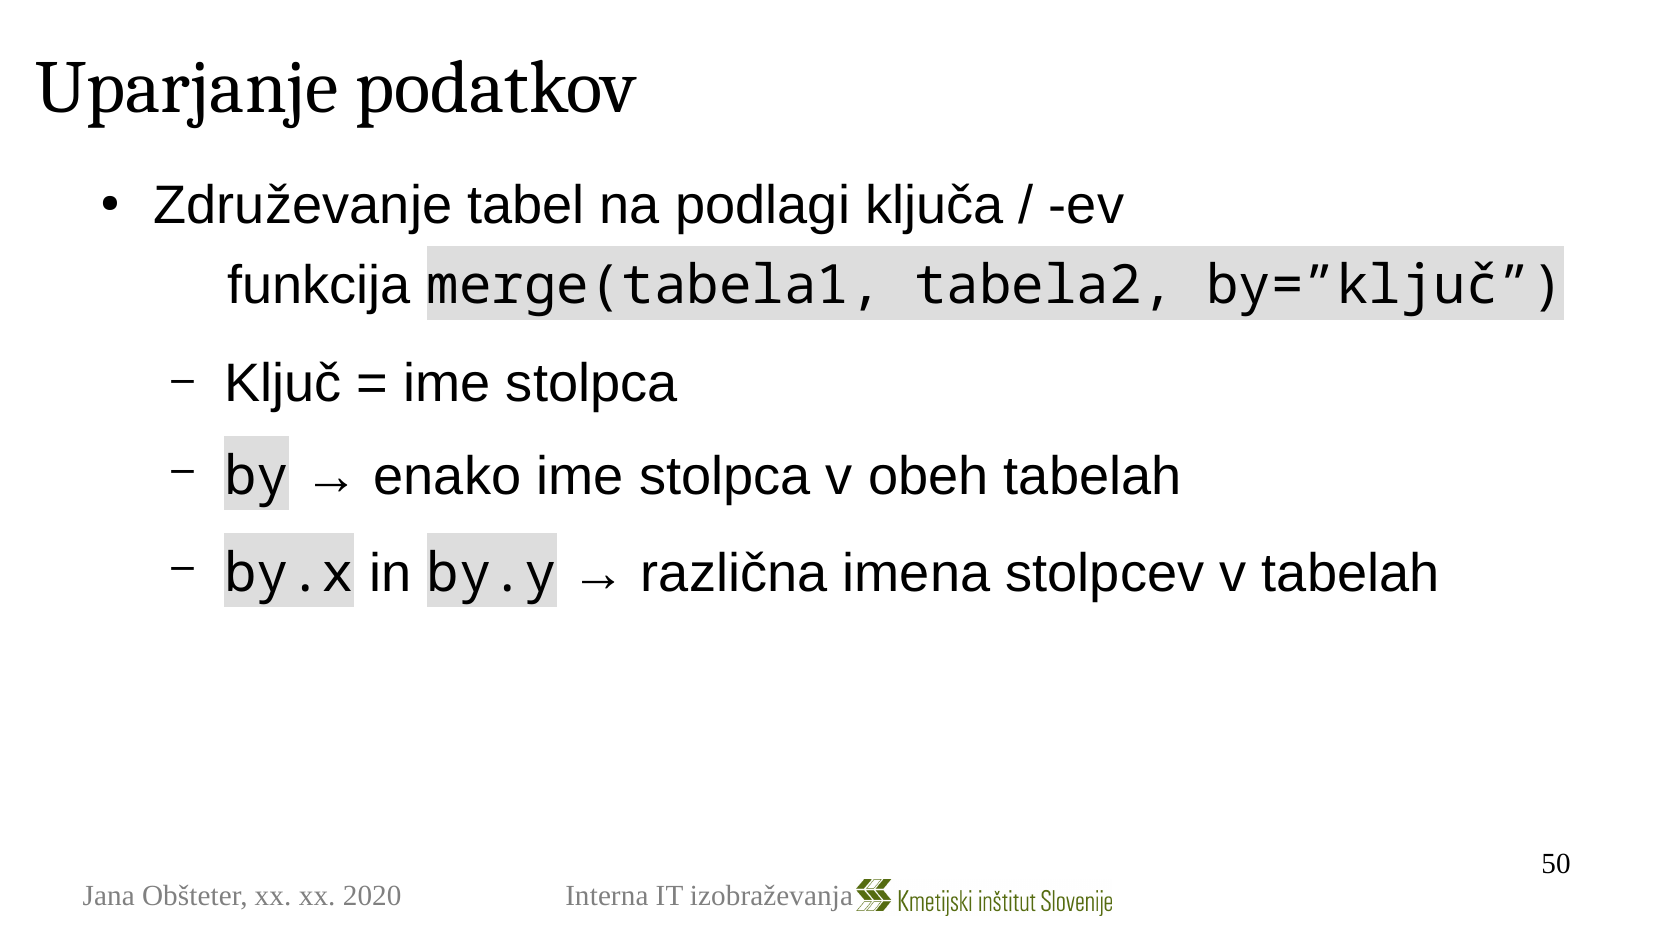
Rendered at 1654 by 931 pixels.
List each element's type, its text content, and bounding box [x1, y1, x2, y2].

title Uparjanje podatkov [35, 21, 1524, 154]
list Združevanje tabel na podlagi ključa / -ev funkcija merge(tabela1, tabela2, by=”ključ”) Ključ = ime stolpca by → enako ime stolpca v obeh tabelah by.x in by.y → različna imena stolpcev v tabelah [82, 165, 1642, 827]
picture [856, 879, 1112, 916]
